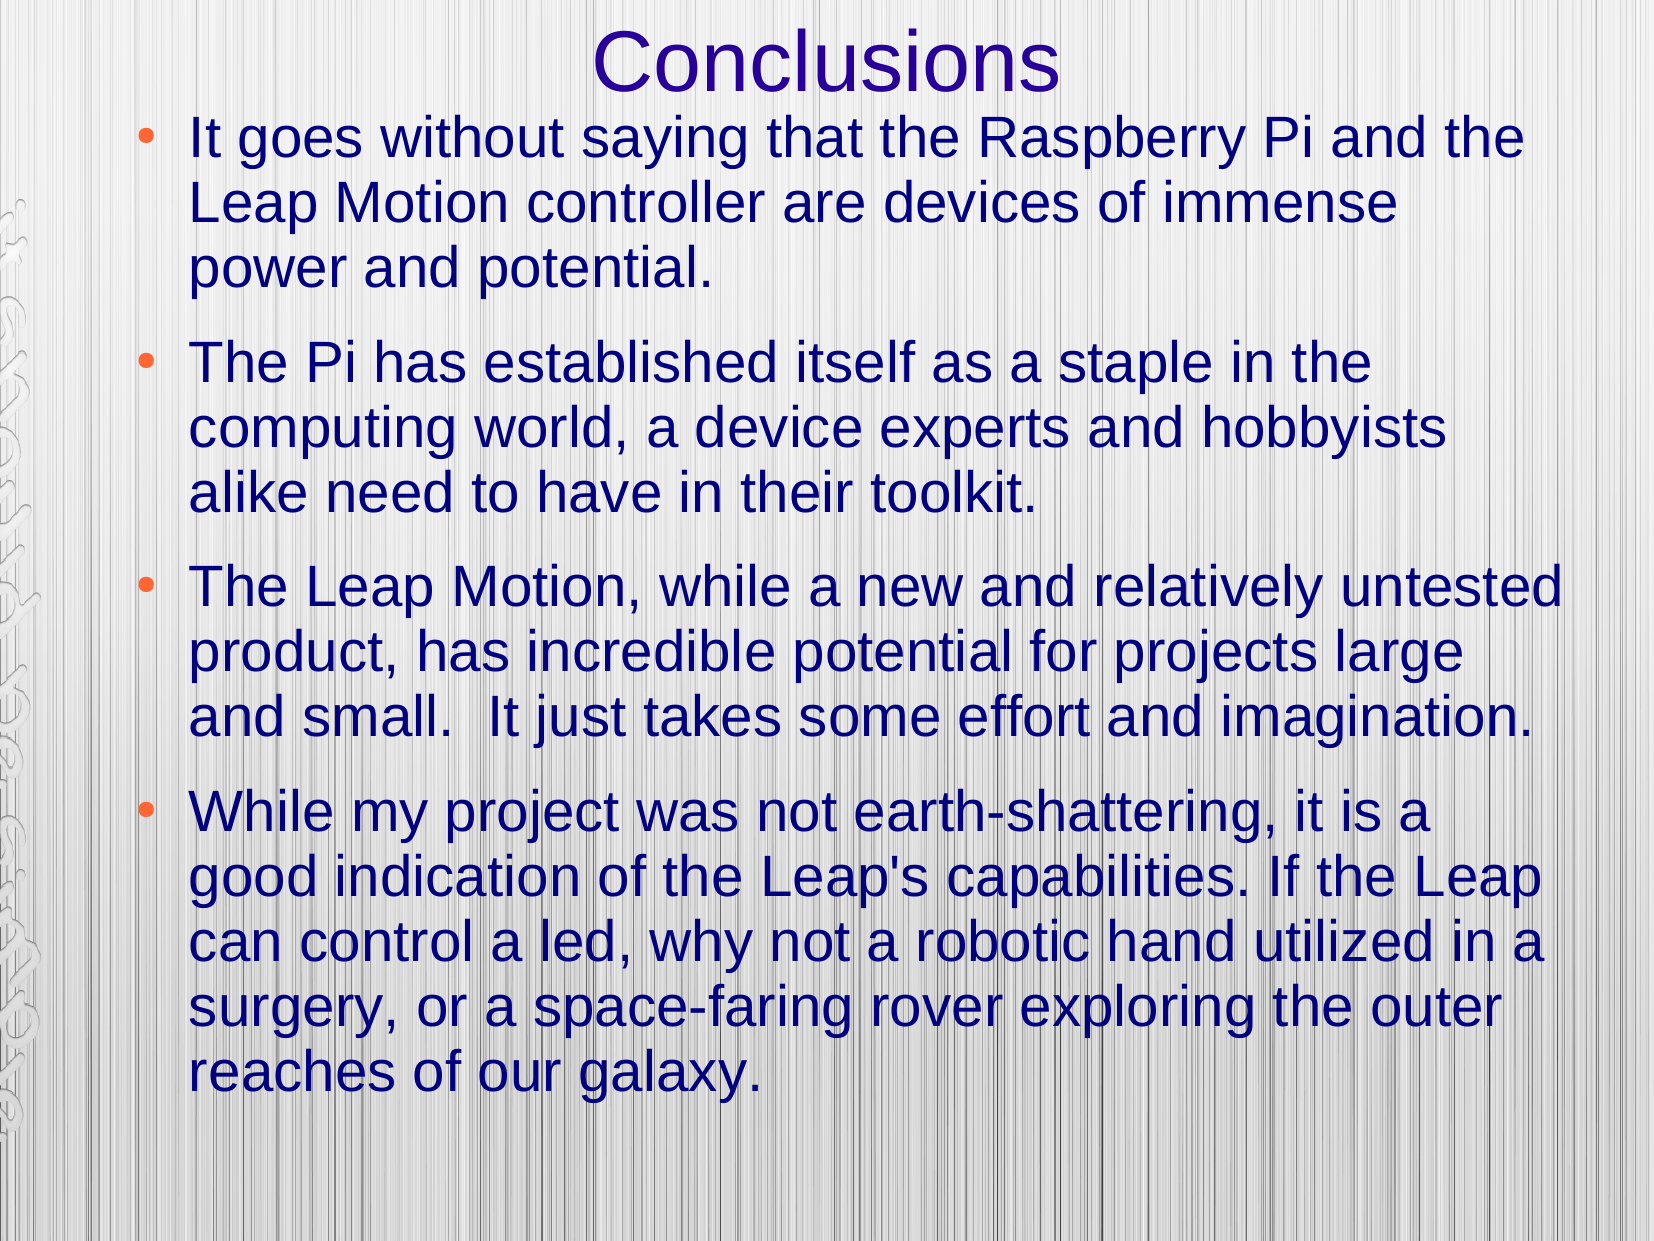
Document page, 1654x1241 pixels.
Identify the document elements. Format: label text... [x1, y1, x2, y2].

title Conclusions [82, 0, 1571, 166]
list It goes without saying that the Raspberry Pi and the Leap Motion controller are devices of immense power and potential. The Pi has established itself as a staple in the computing world, a device experts and hobbyists alike need to have in their toolkit. The Leap Motion, while a new and relatively untested product, has incredible potential for projects large and small. It just takes some effort and imagination. While my project was not earth-shattering, it is a good indication of the Leap's capabilities. If the Leap can control a led, why not a robotic hand utilized in a surgery, or a space-faring rover exploring the outer reaches of our galaxy. [118, 105, 1571, 1101]
picture [0, 0, 1654, 1241]
